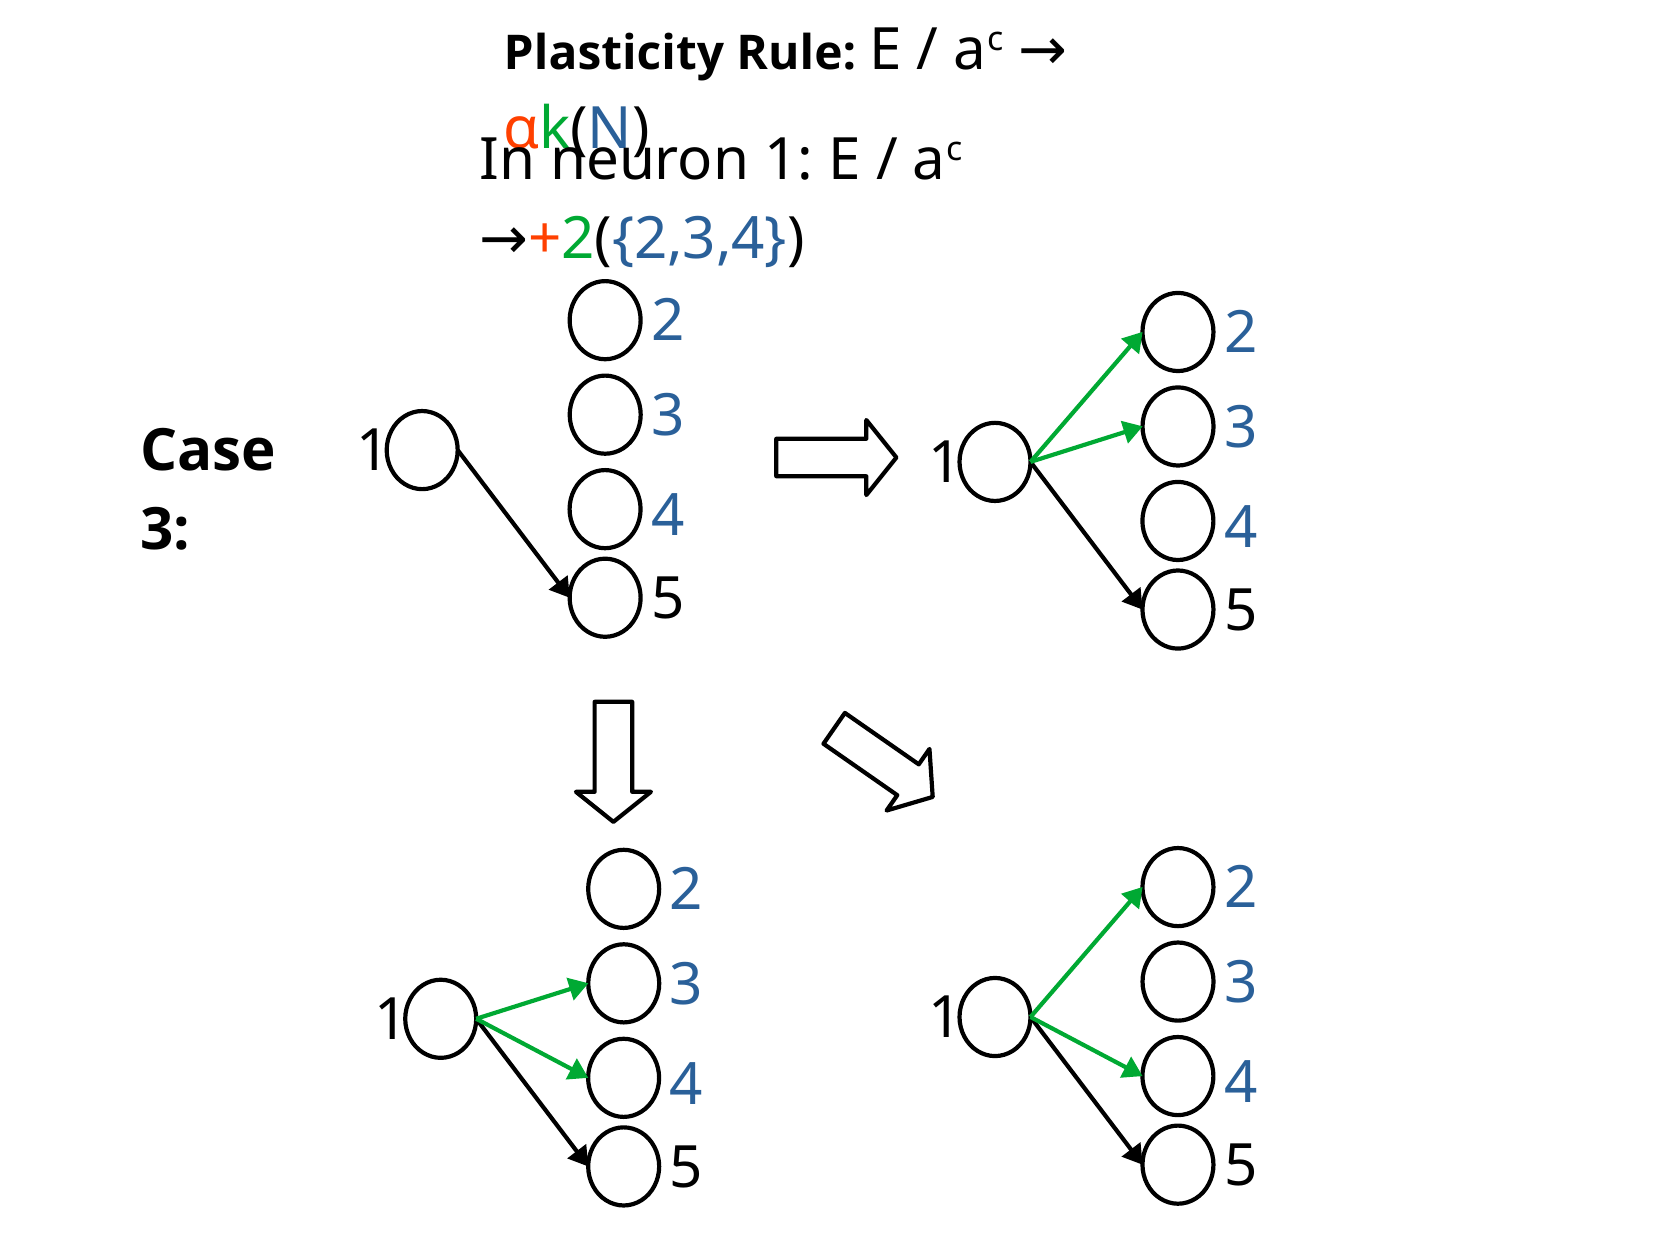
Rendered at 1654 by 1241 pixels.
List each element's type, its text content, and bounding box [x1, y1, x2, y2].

text_box 1 [360, 969, 418, 1062]
text_box 3 [655, 934, 713, 1027]
text_box 3 [1209, 377, 1268, 470]
text_box 5 [1209, 1115, 1268, 1208]
text_box 4 [1209, 477, 1268, 560]
text_box In neuron 1: E / ac →+2({2,3,4}) [464, 109, 1215, 202]
text_box 5 [636, 548, 695, 641]
text_box 5 [655, 1117, 713, 1210]
text_box 2 [636, 271, 695, 363]
text_box 2 [1209, 283, 1268, 375]
text_box Case 3: [125, 400, 336, 493]
text_box 4 [1209, 1033, 1268, 1115]
text_box 5 [1209, 560, 1268, 653]
text_box 4 [655, 1034, 713, 1117]
text_box 2 [655, 840, 713, 932]
text_box 3 [1209, 932, 1268, 1025]
text_box 3 [636, 365, 695, 458]
text_box 1 [914, 968, 972, 1060]
text_box 2 [1209, 838, 1268, 930]
text_box 4 [636, 466, 695, 548]
text_box Plasticity Rule: E / ac → αk(N) [488, 0, 1156, 92]
text_box 1 [341, 401, 400, 493]
text_box 1 [914, 413, 972, 505]
